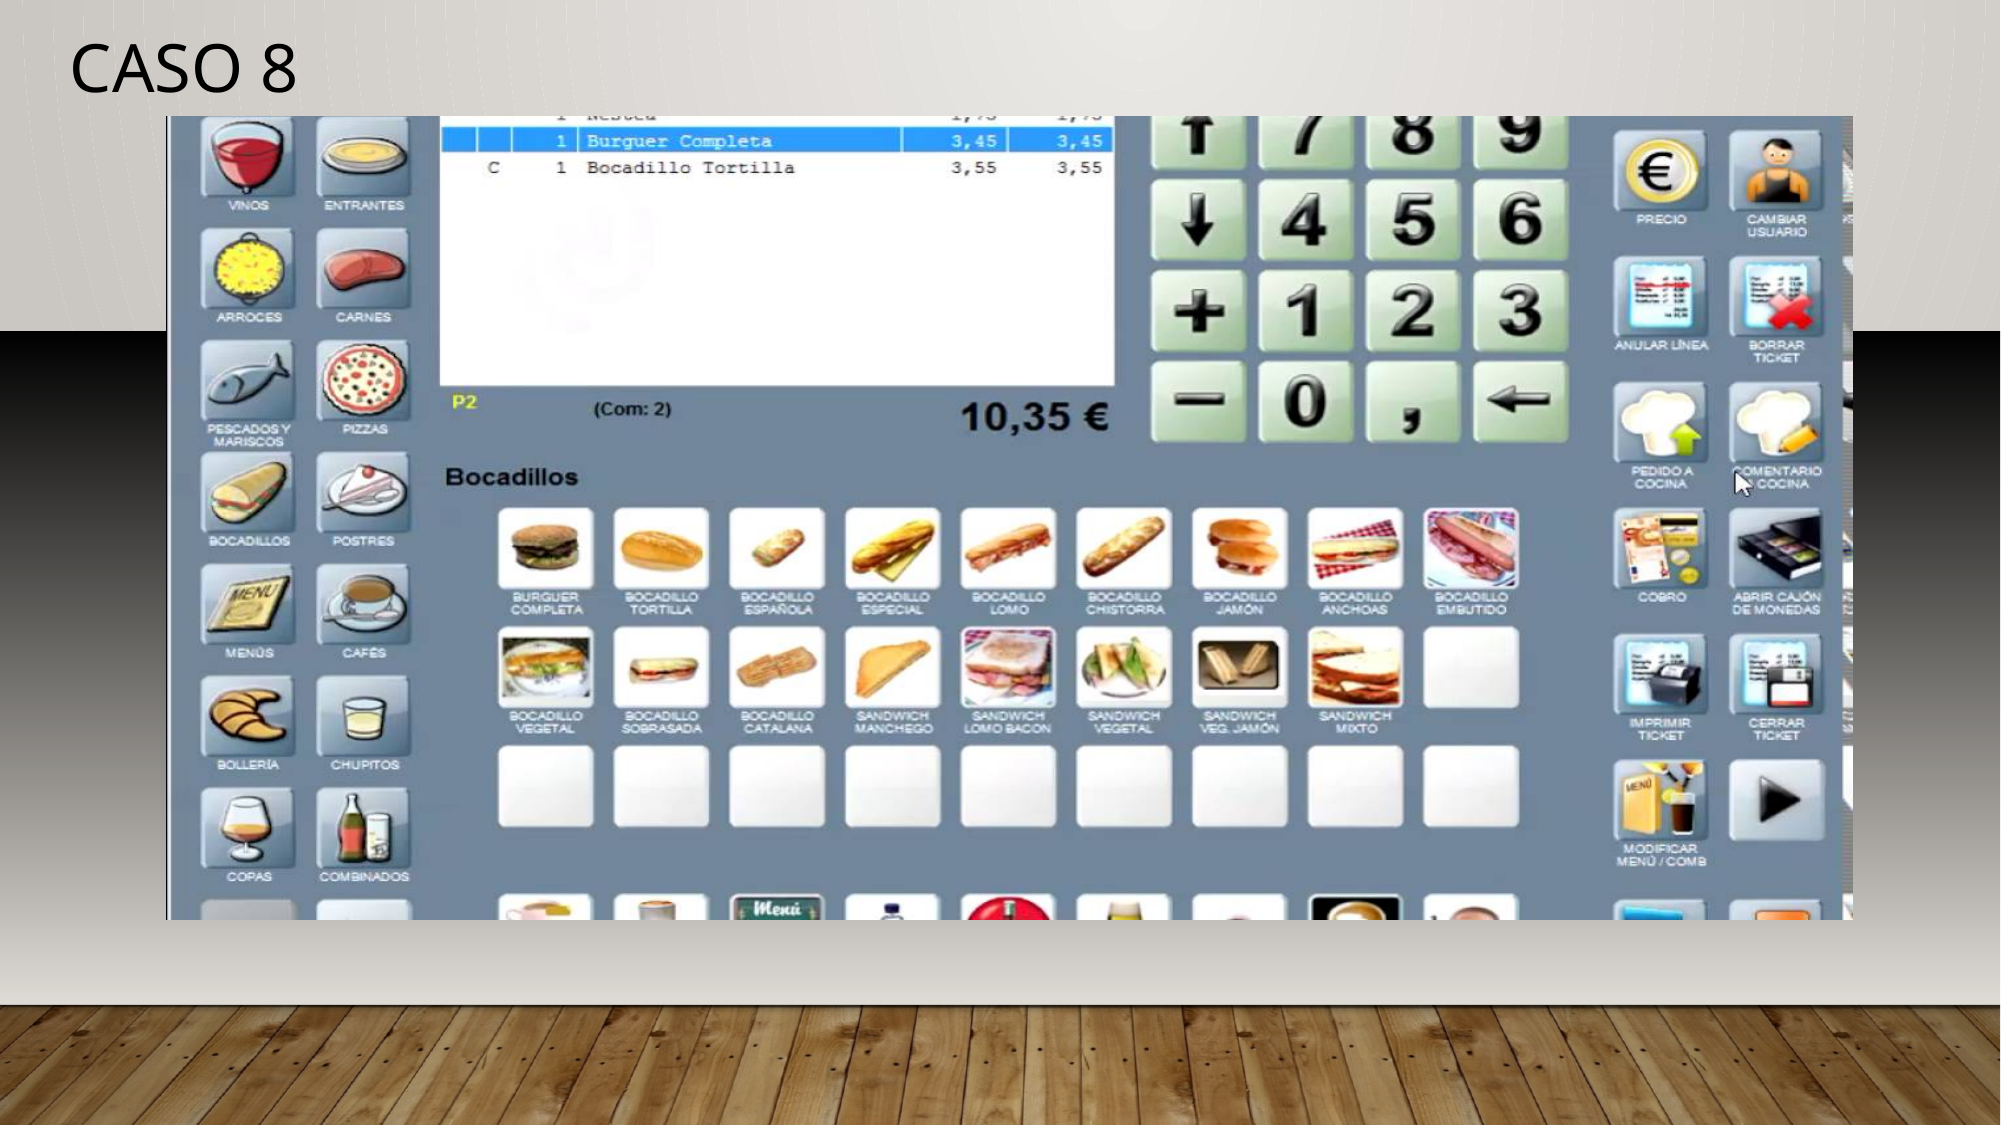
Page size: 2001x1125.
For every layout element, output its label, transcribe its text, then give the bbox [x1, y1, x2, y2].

title CASO 8 [55, 27, 331, 137]
picture [166, 116, 1853, 920]
